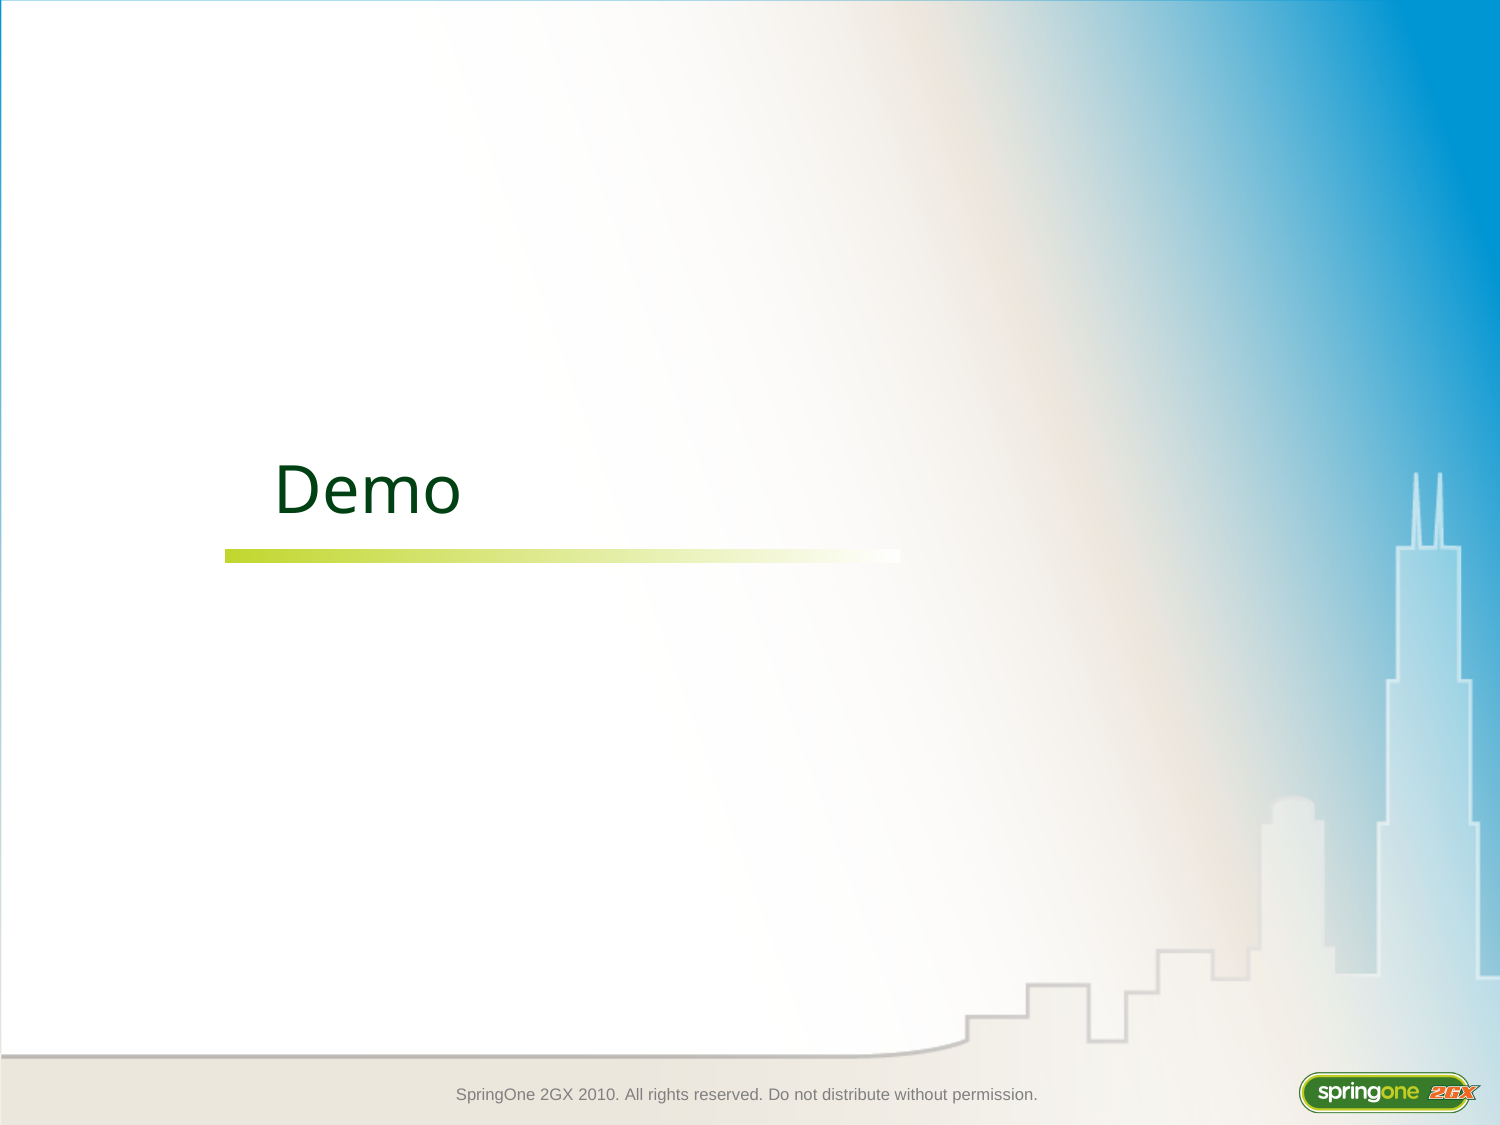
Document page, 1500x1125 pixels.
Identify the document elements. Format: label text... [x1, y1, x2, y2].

text_box [225, 549, 901, 563]
picture [0, 0, 1500, 1125]
text_box Demo [62, 411, 676, 563]
